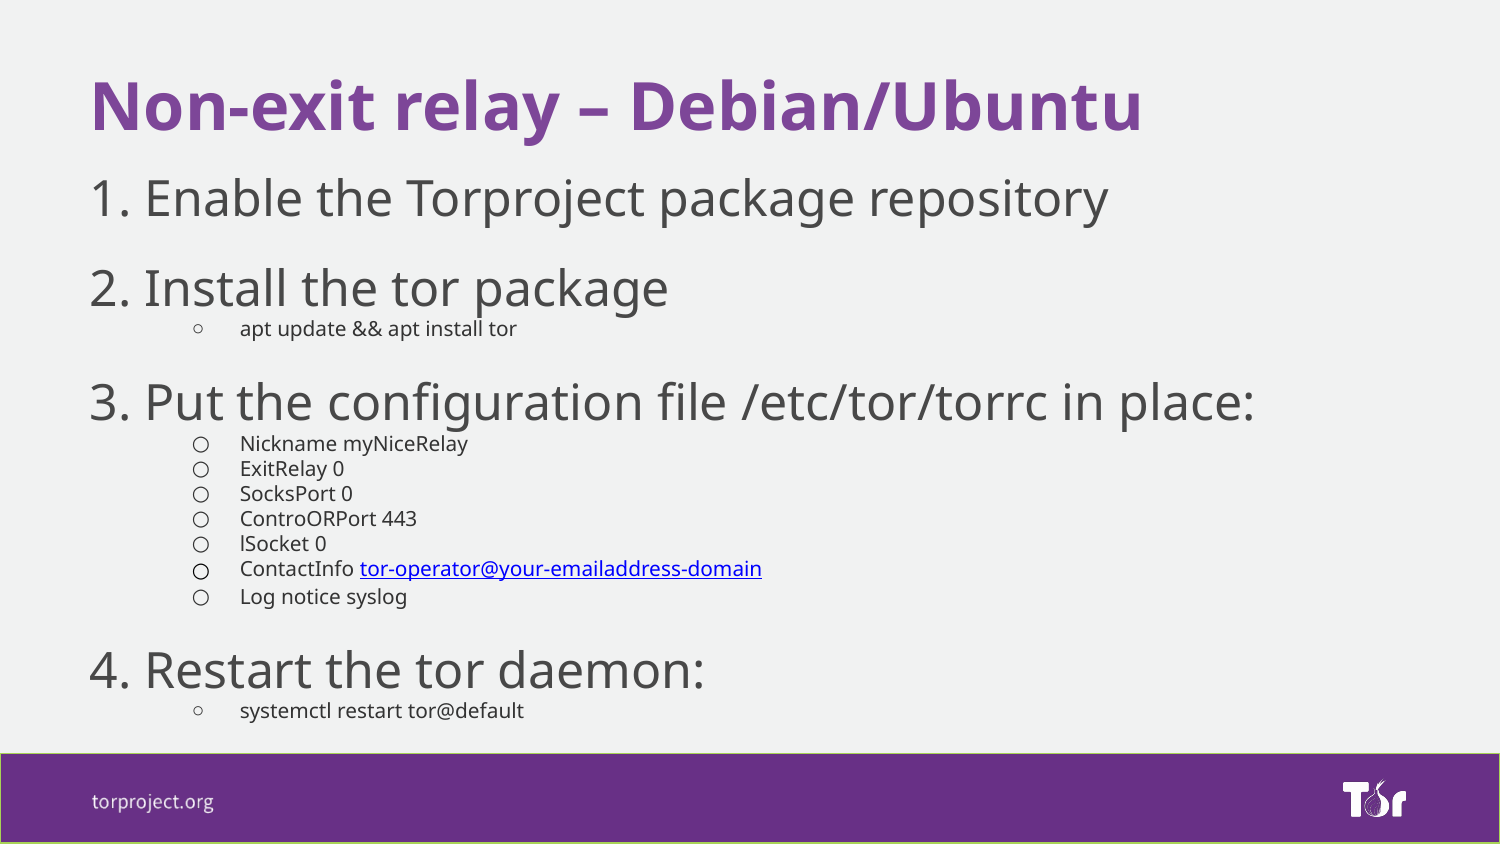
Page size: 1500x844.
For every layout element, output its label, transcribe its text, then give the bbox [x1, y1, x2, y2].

picture [75, 780, 604, 821]
text_box 1. Enable the Torproject package repository 2. Install the tor package apt update && apt install tor 3. Put the configuration file /etc/tor/torrc in place: Nickname myNiceRelay ExitRelay 0 SocksPort 0 ControORPort 443 lSocket 0 ContactInfo tor-operator@your-emailaddress-domain Log notice syslog 4. Restart the tor daemon: systemctl restart tor@default [75, 159, 1425, 716]
picture [1343, 778, 1406, 817]
text_box Non-exit relay – Debian/Ubuntu [75, 33, 1425, 159]
